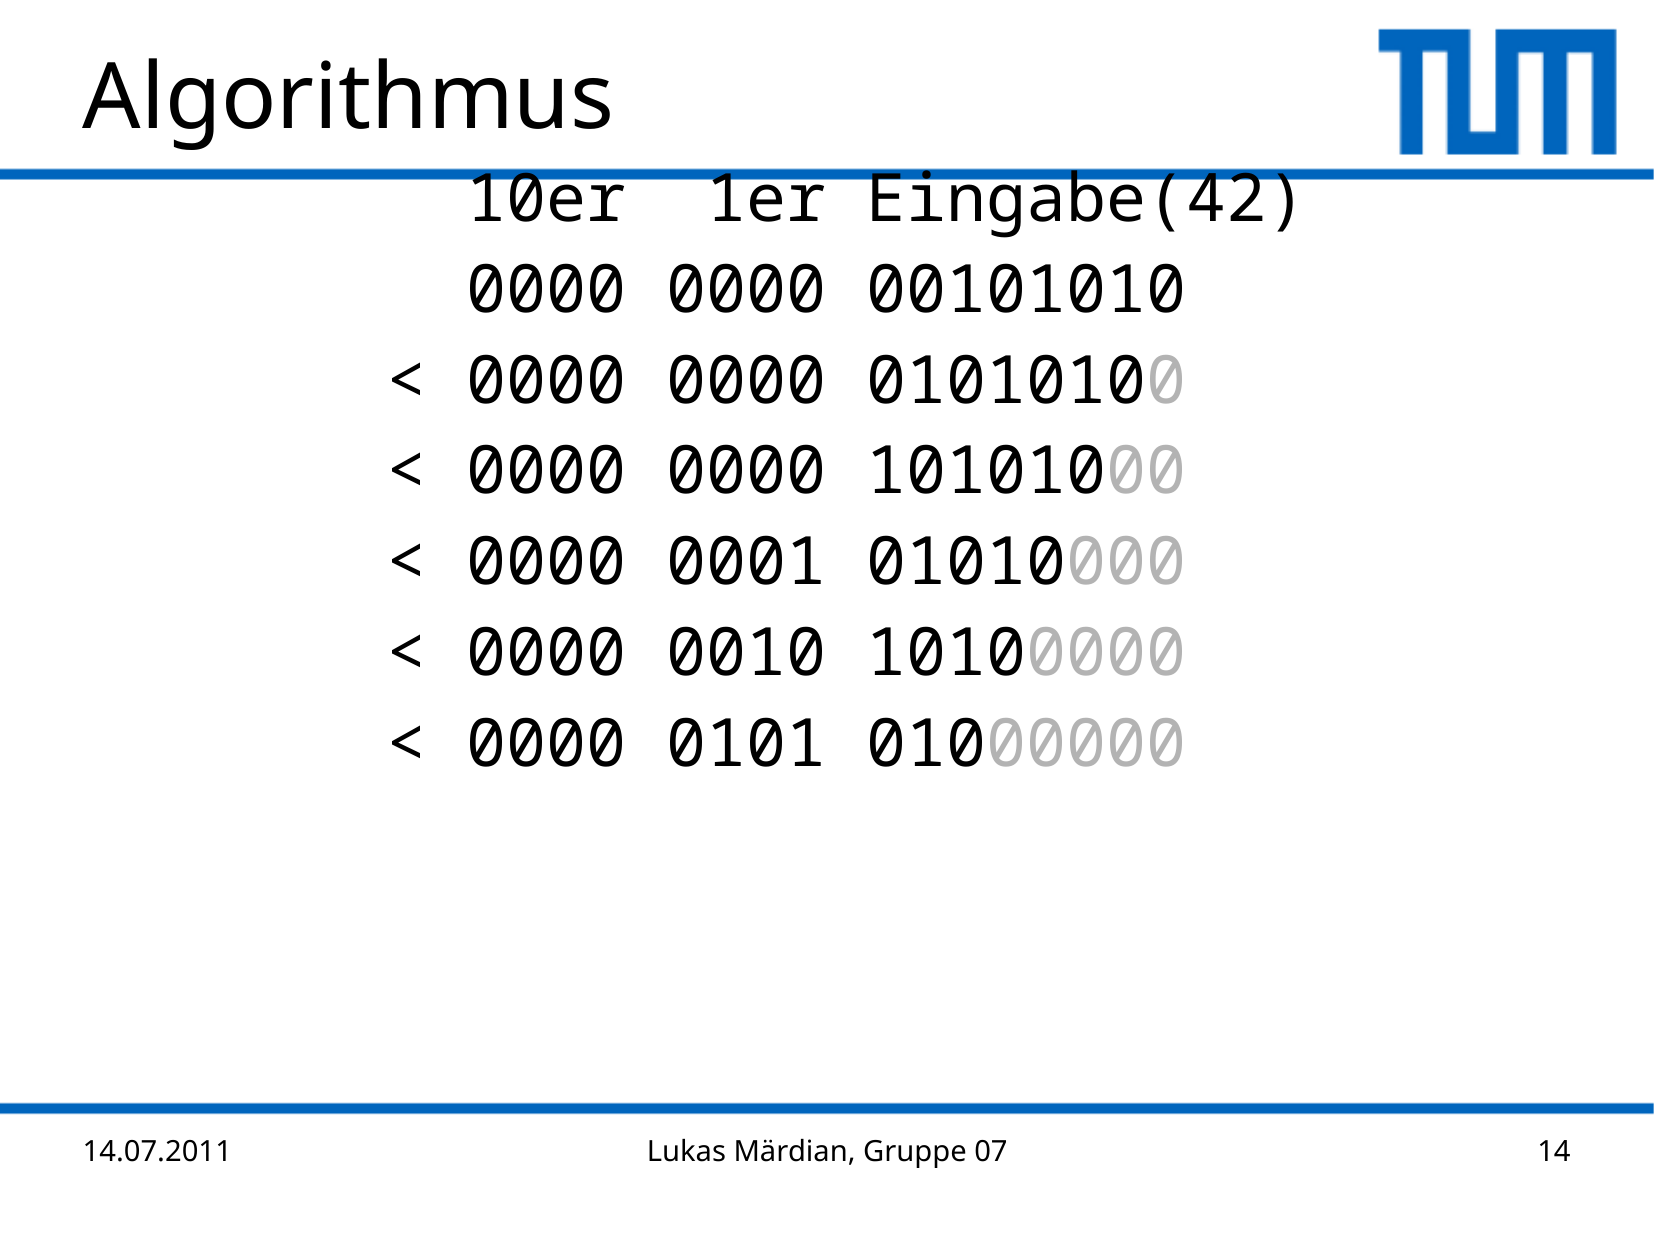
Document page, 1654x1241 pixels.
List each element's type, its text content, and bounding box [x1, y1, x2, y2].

picture [0, 0, 1654, 1241]
title Algorithmus [82, 41, 1359, 145]
subtitle 10er 1er Eingabe(42) 0000 0000 00101010 < 0000 0000 01010100 < 0000 0000 10101000 < 0000 0001 01010000 < 0000 0010 10100000 < 0000 0101 01000000 [82, 206, 1571, 1093]
